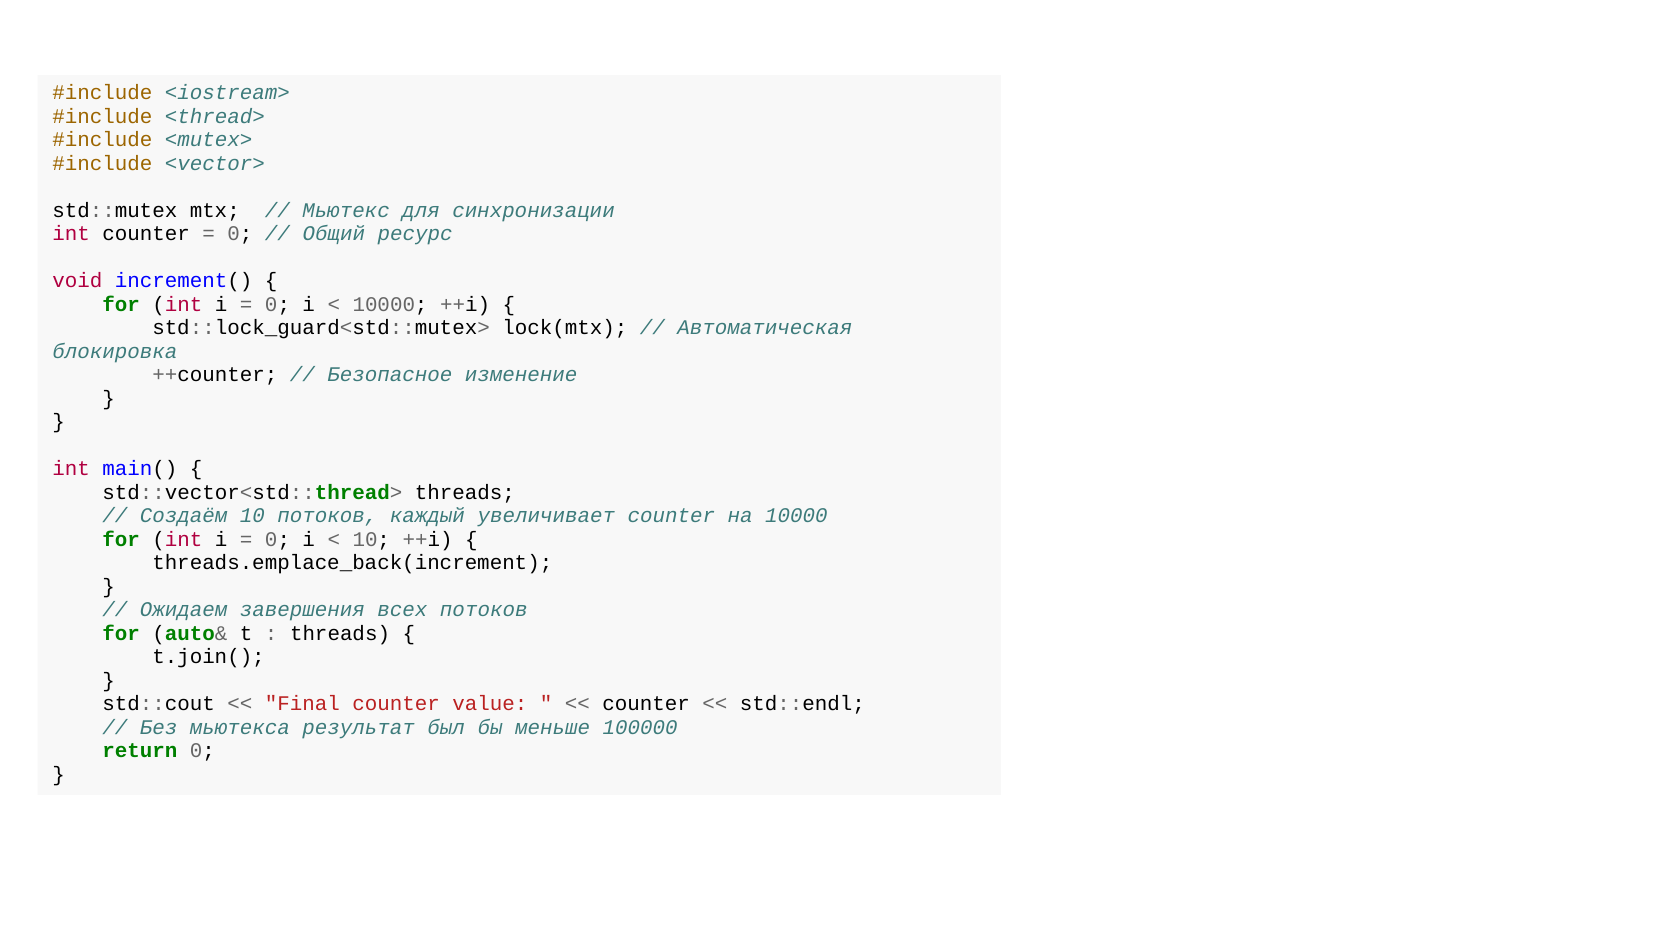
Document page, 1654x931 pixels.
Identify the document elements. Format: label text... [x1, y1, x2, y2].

text_box #include <iostream> #include <thread> #include <mutex> #include <vector> std::mutex mtx; // Мьютекс для синхронизации int counter = 0; // Общий ресурс void increment() { for (int i = 0; i < 10000; ++i) { std::lock_guard<std::mutex> lock(mtx); // Автоматическая блокировка ++counter; // Безопасное изменение } } int main() { std::vector<std::thread> threads; // Создаём 10 потоков, каждый увеличивает counter на 10000 for (int i = 0; i < 10; ++i) { threads.emplace_back(increment); } // Ожидаем завершения всех потоков for (auto& t : threads) { t.join(); } std::cout << "Final counter value: " << counter << std::endl; // Без мьютекса результат был бы меньше 100000 return 0; } [37, 75, 1001, 772]
